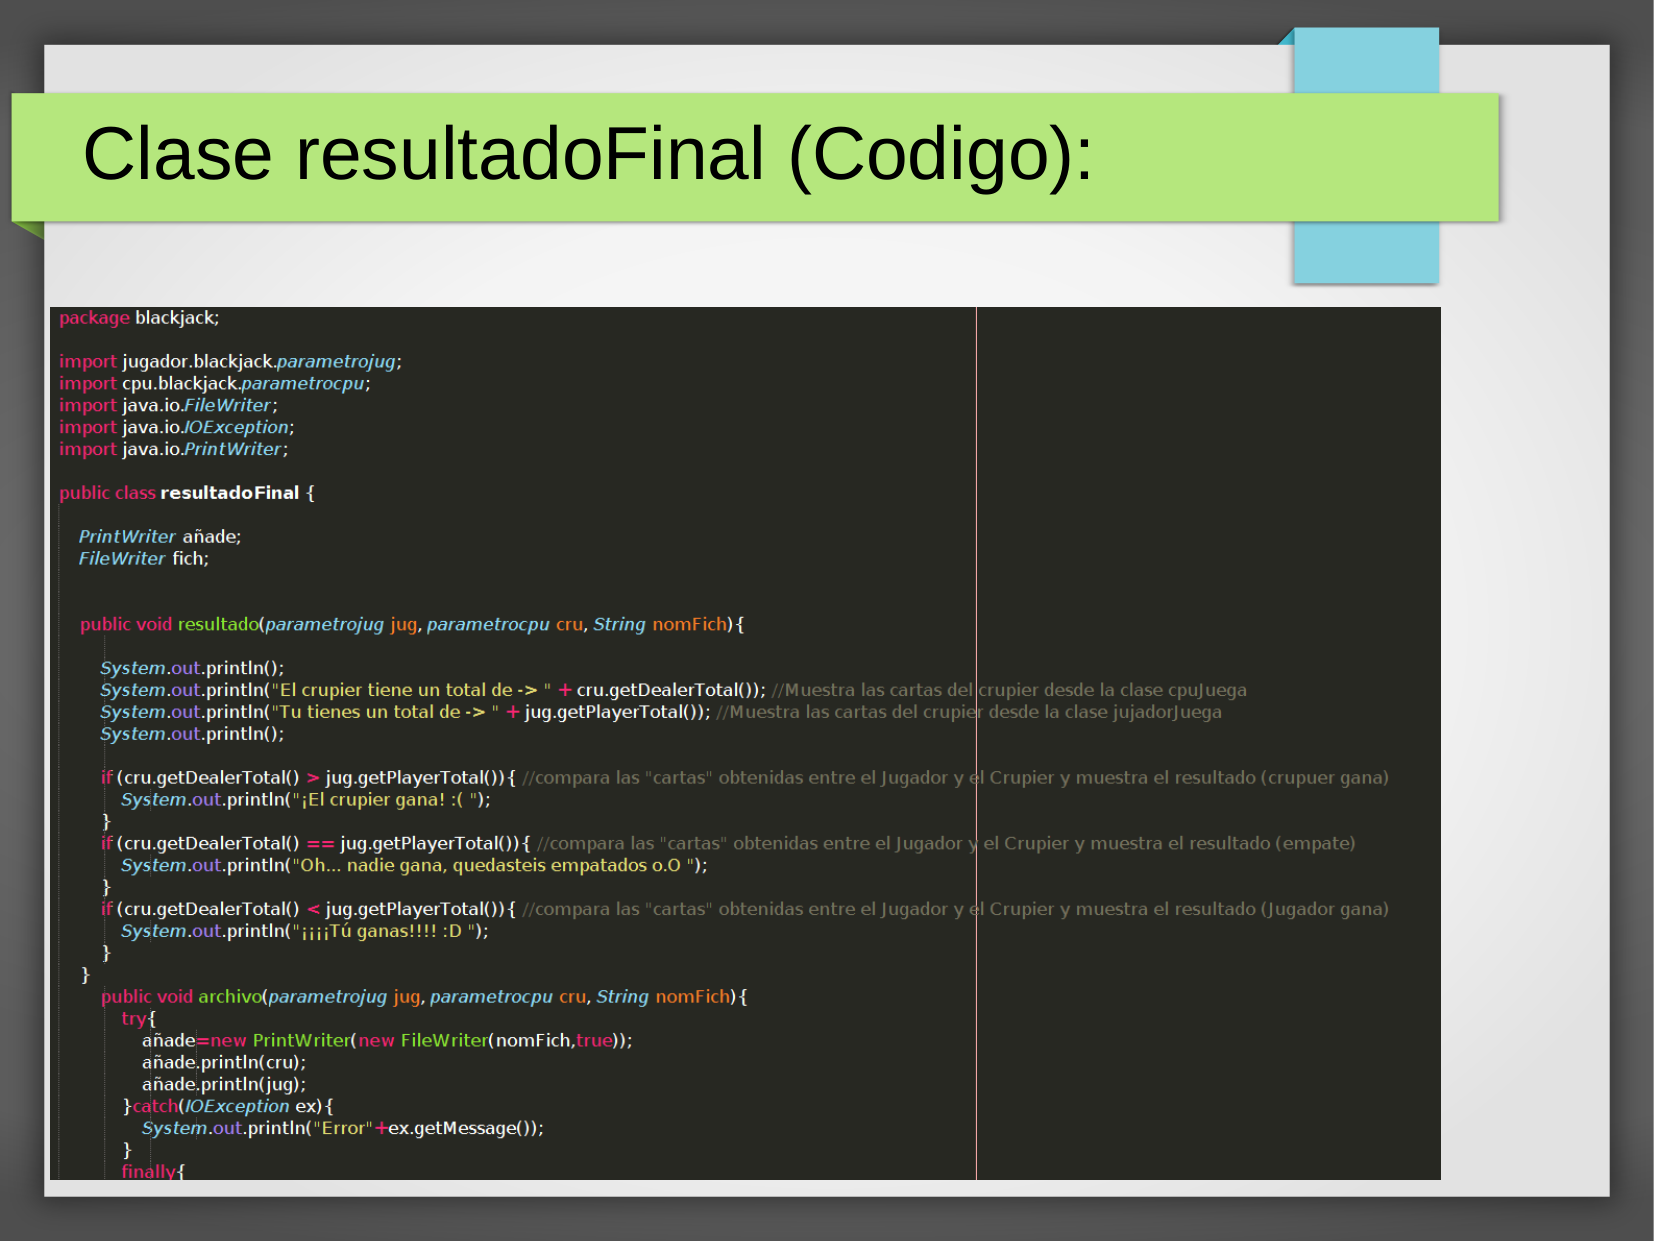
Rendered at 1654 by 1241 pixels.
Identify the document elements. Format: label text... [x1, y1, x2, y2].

picture [0, 0, 1654, 1241]
title Clase resultadoFinal (Codigo): [82, 94, 1264, 213]
